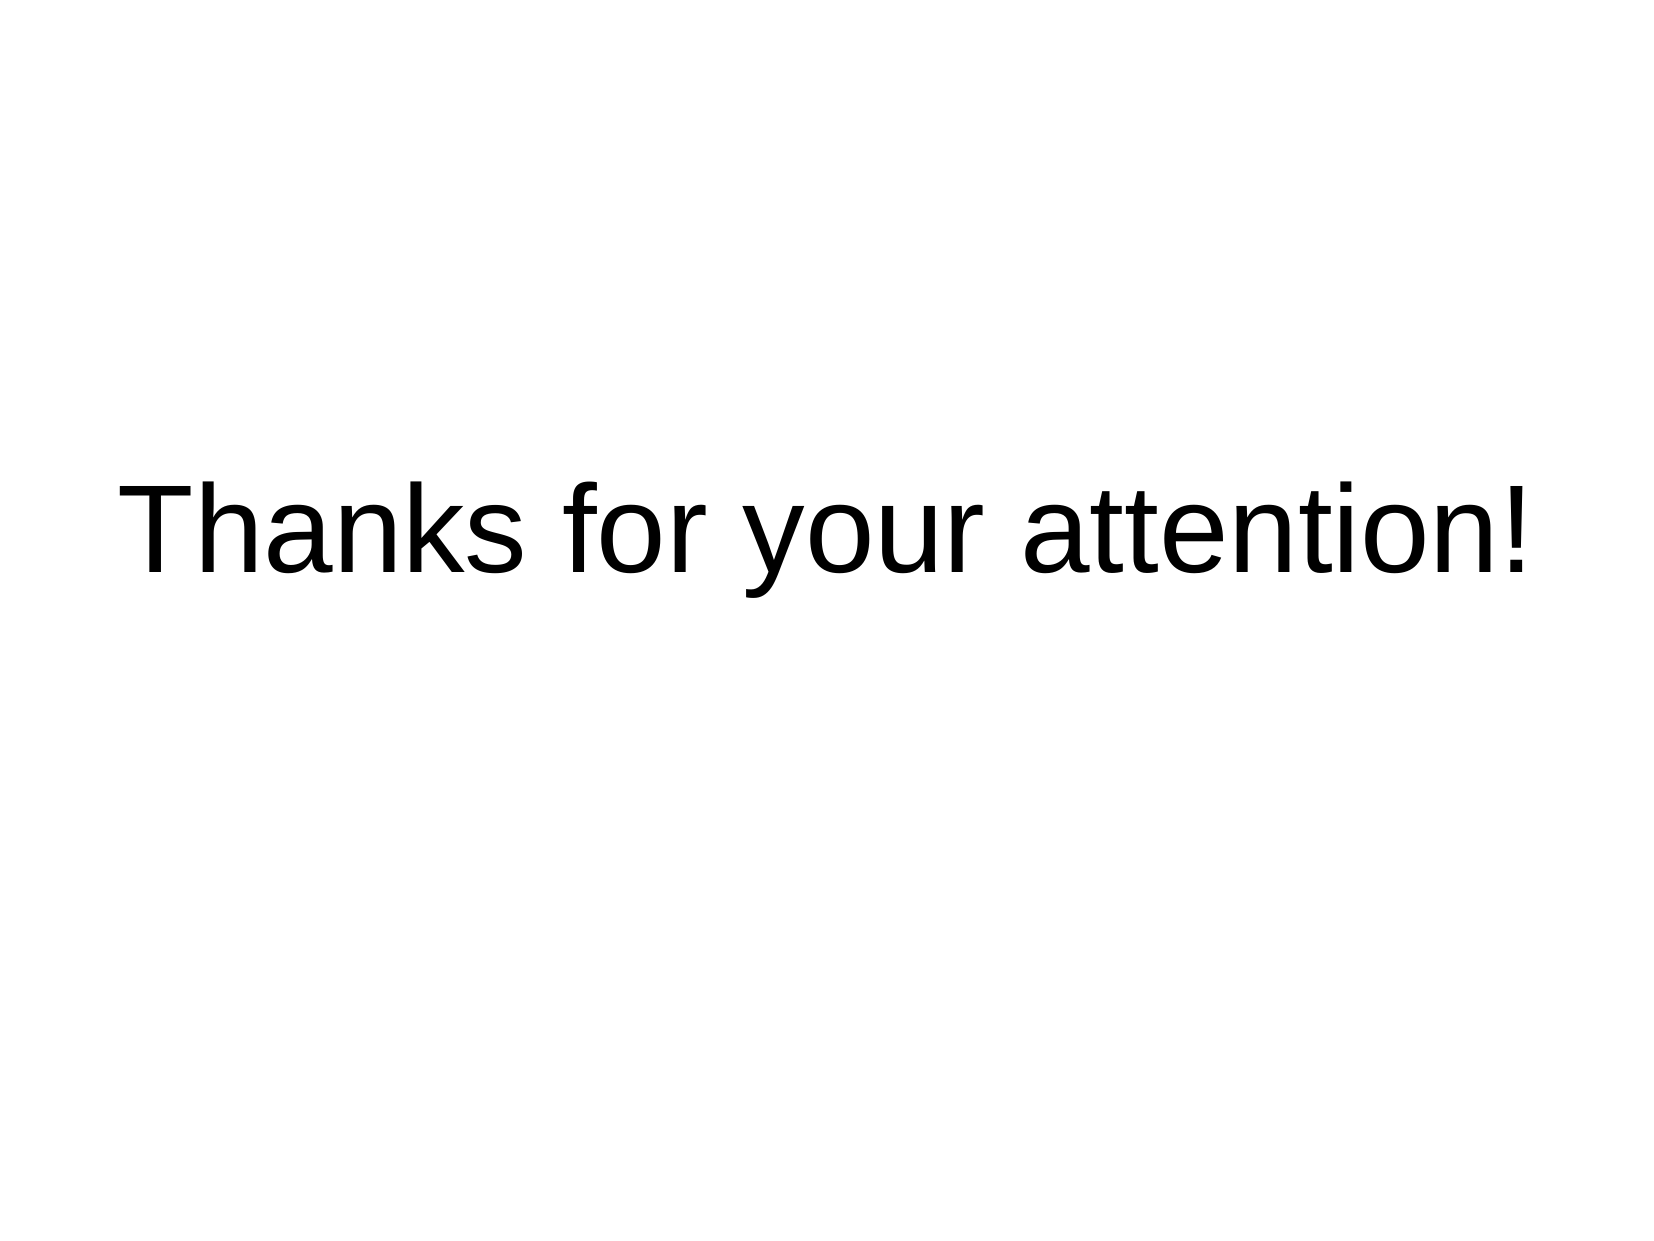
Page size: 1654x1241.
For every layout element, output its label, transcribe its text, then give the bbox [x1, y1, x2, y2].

subtitle Thanks for your attention! [82, 49, 1571, 1010]
